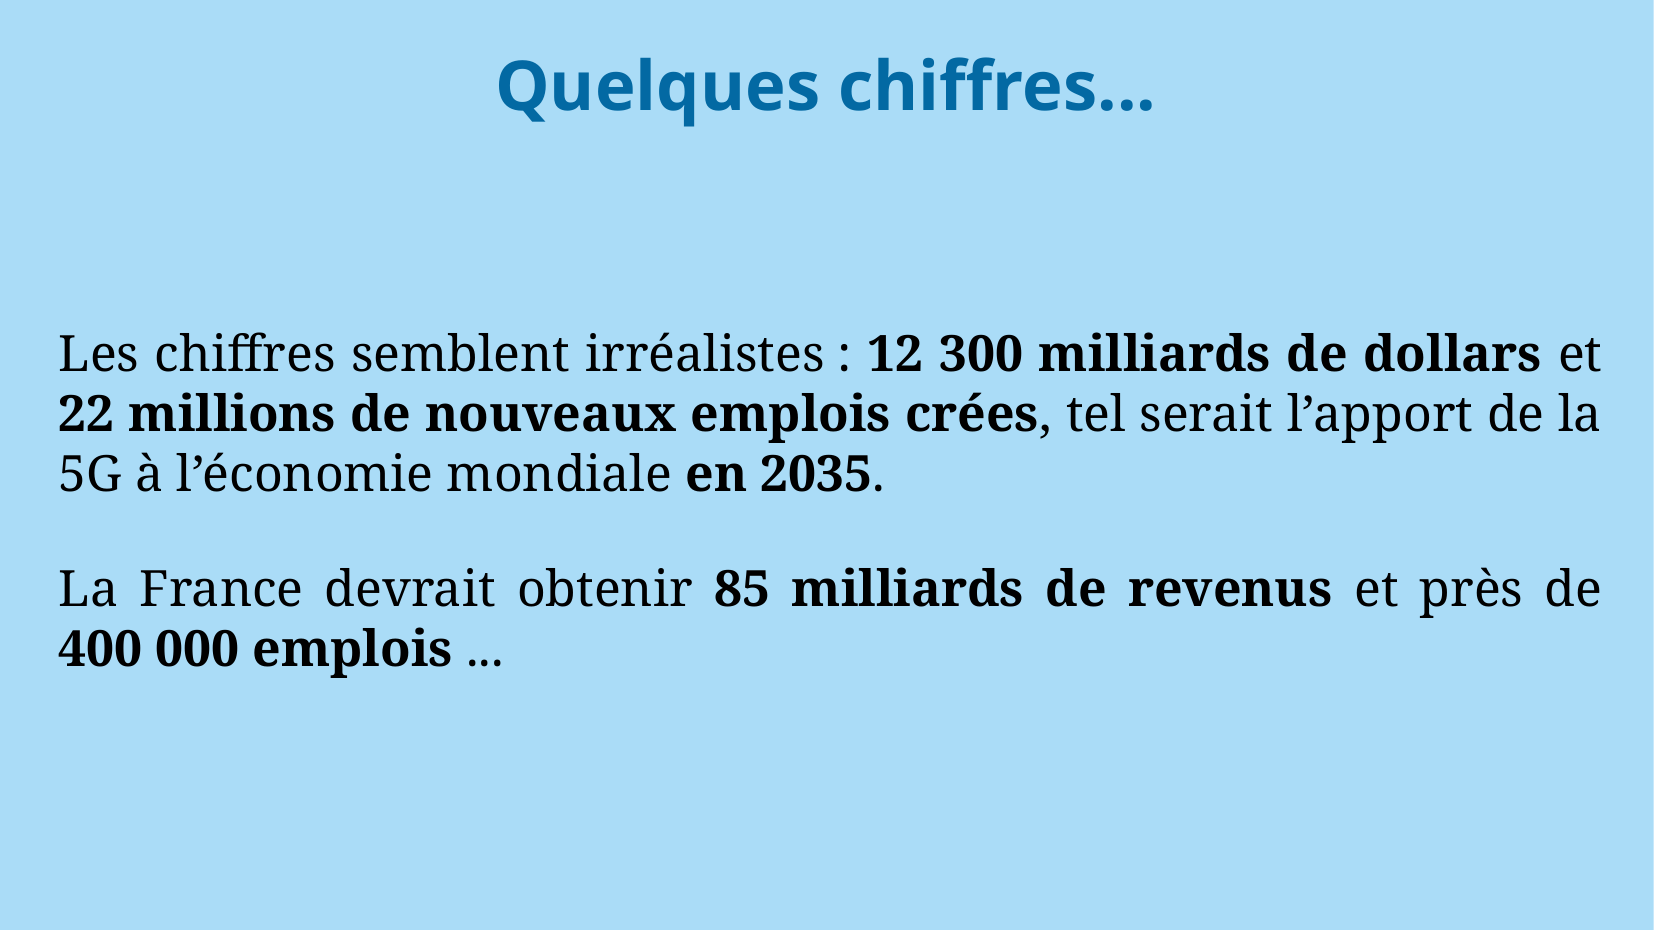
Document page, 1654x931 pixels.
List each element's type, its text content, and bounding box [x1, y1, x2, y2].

title Quelques chiffres... [54, 31, 1598, 134]
subtitle Les chiffres semblent irréalistes : 12 300 milliards de dollars et 22 millions de nouveaux emplois crées, tel serait l’apport de la 5G à l’économie mondiale en 2035. La France devrait obtenir 85 milliards de revenus et près de 400 000 emplois ... [59, 236, 1603, 761]
